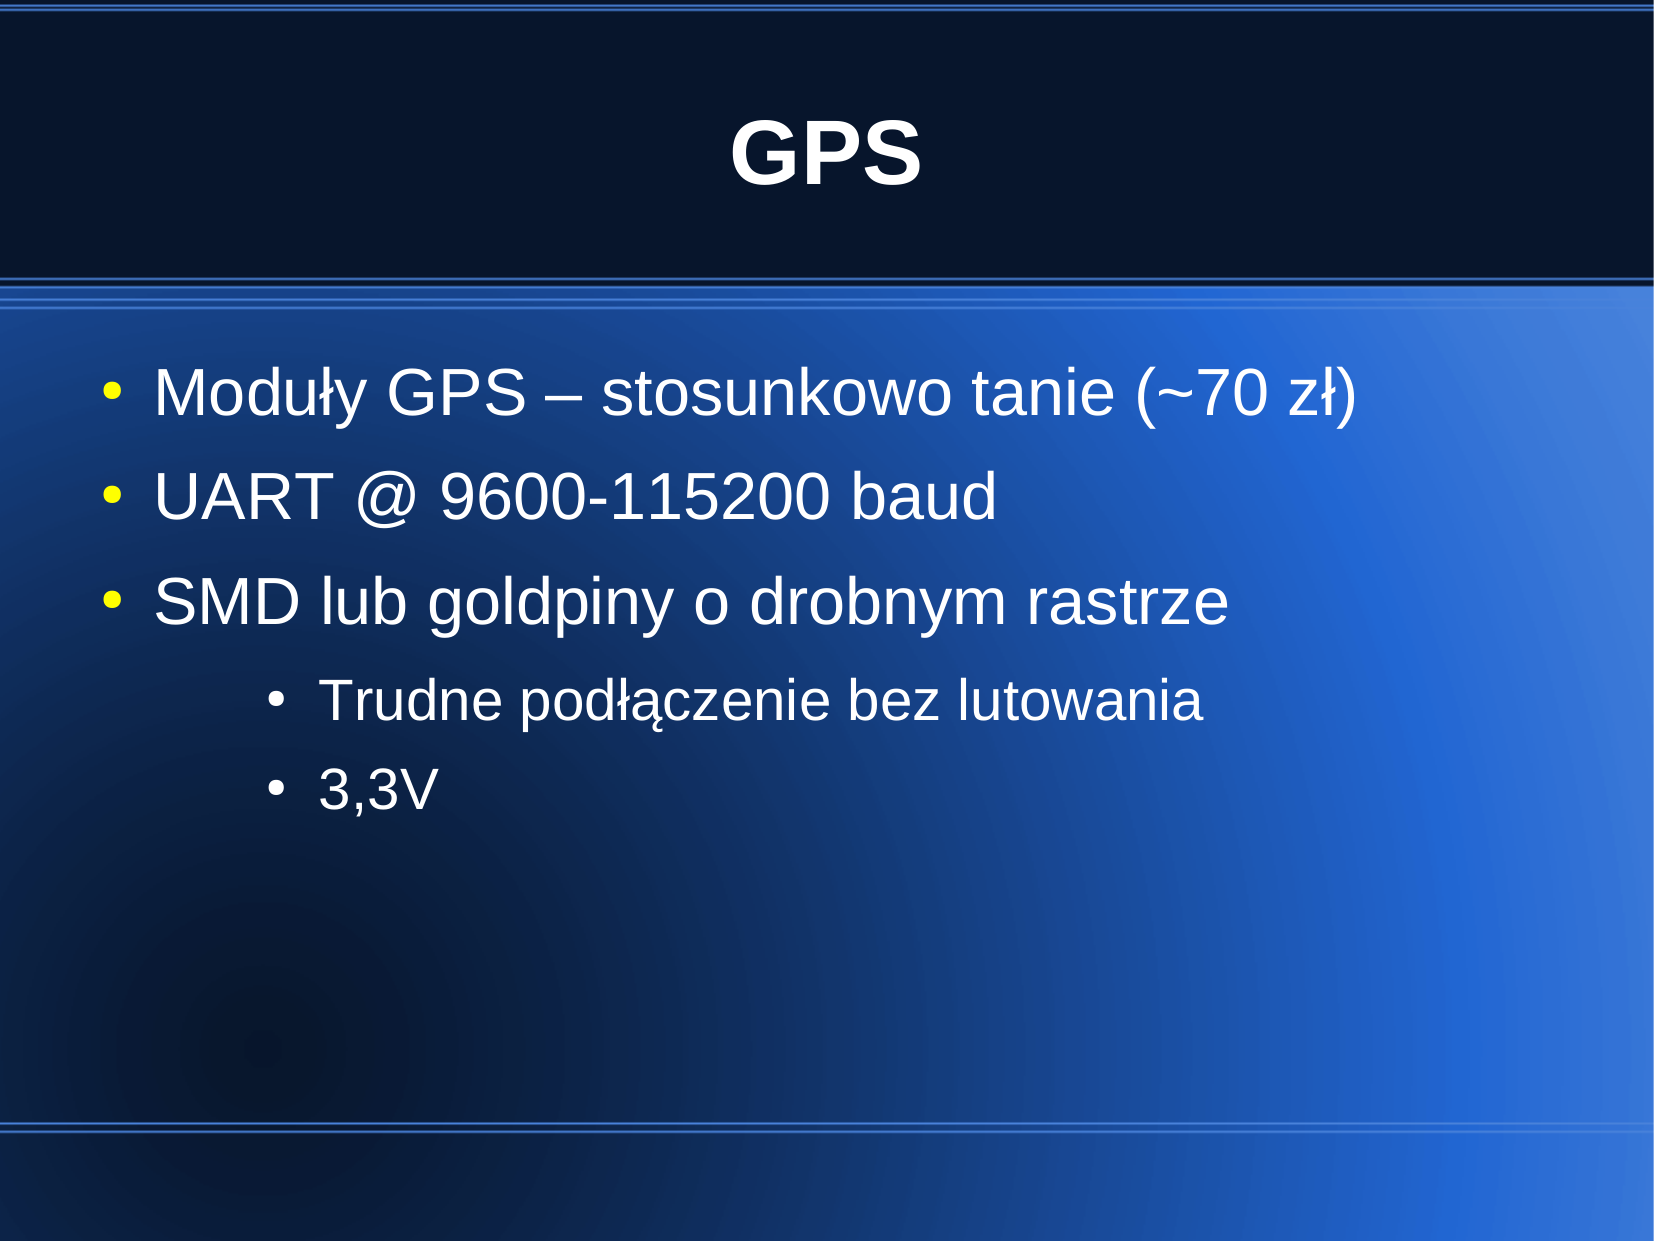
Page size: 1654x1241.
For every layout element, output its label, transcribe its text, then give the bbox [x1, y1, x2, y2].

title GPS [82, 49, 1571, 257]
list Moduły GPS – stosunkowo tanie (~70 zł) UART @ 9600-115200 baud SMD lub goldpiny o drobnym rastrze Trudne podłączenie bez lutowania 3,3V [82, 355, 1571, 1174]
picture [0, 0, 1654, 1241]
